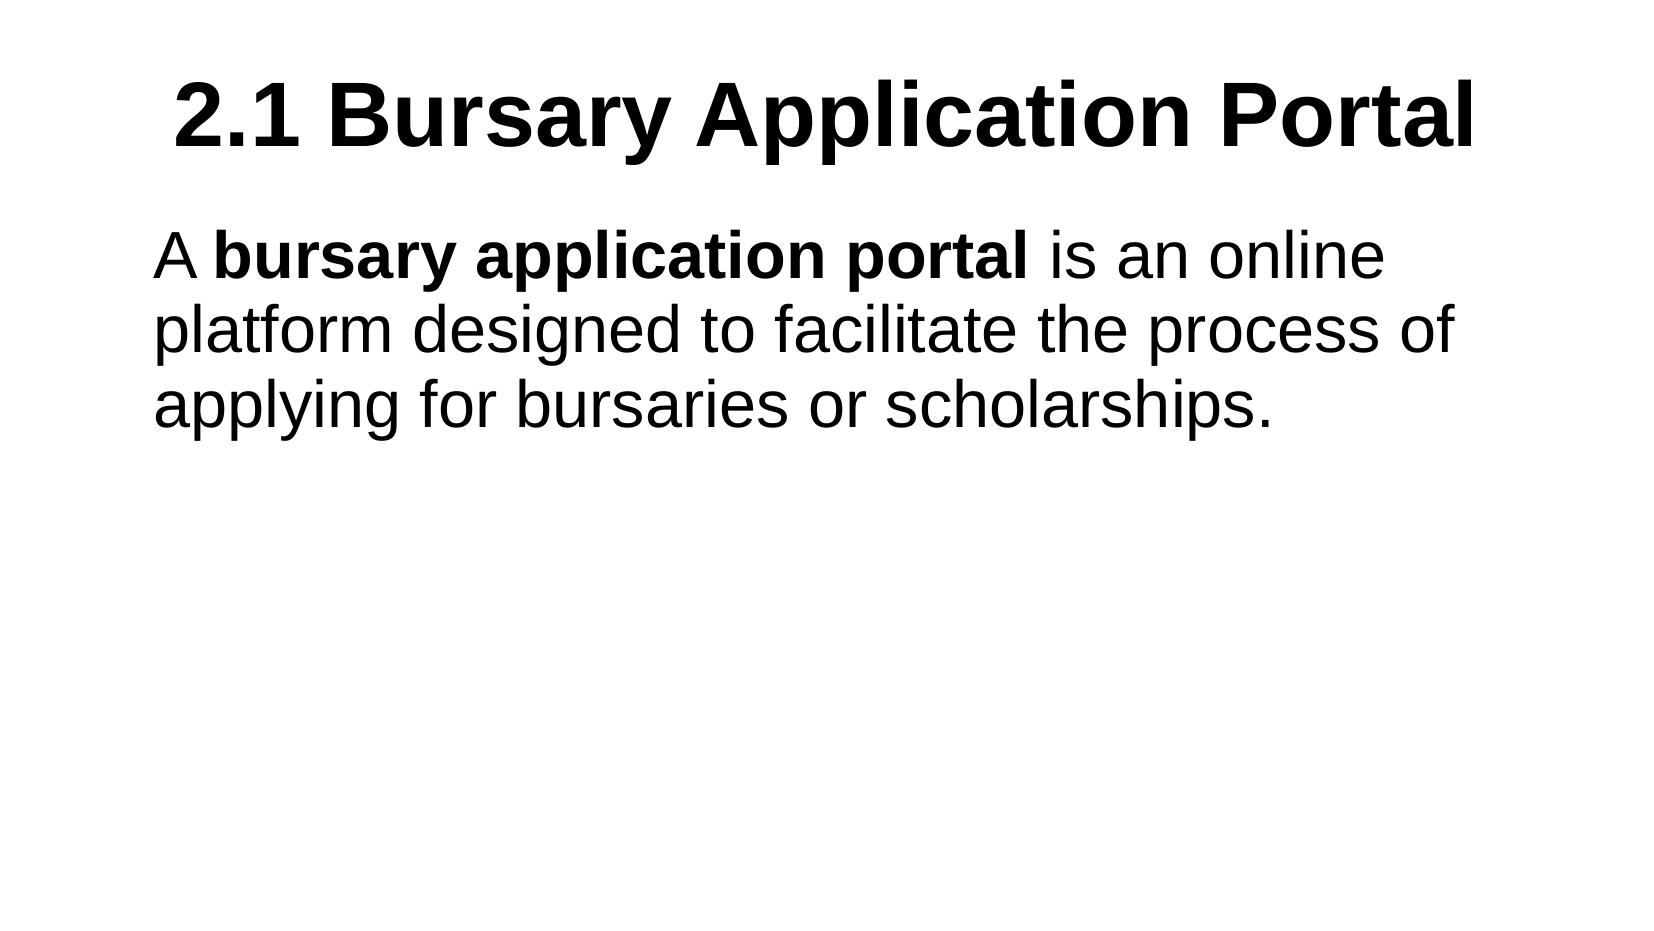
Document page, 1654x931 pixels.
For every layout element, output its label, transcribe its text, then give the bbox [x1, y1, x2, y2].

list A bursary application portal is an online platform designed to facilitate the process of applying for bursaries or scholarships. [82, 217, 1571, 758]
title 2.1 Bursary Application Portal [82, 37, 1571, 193]
